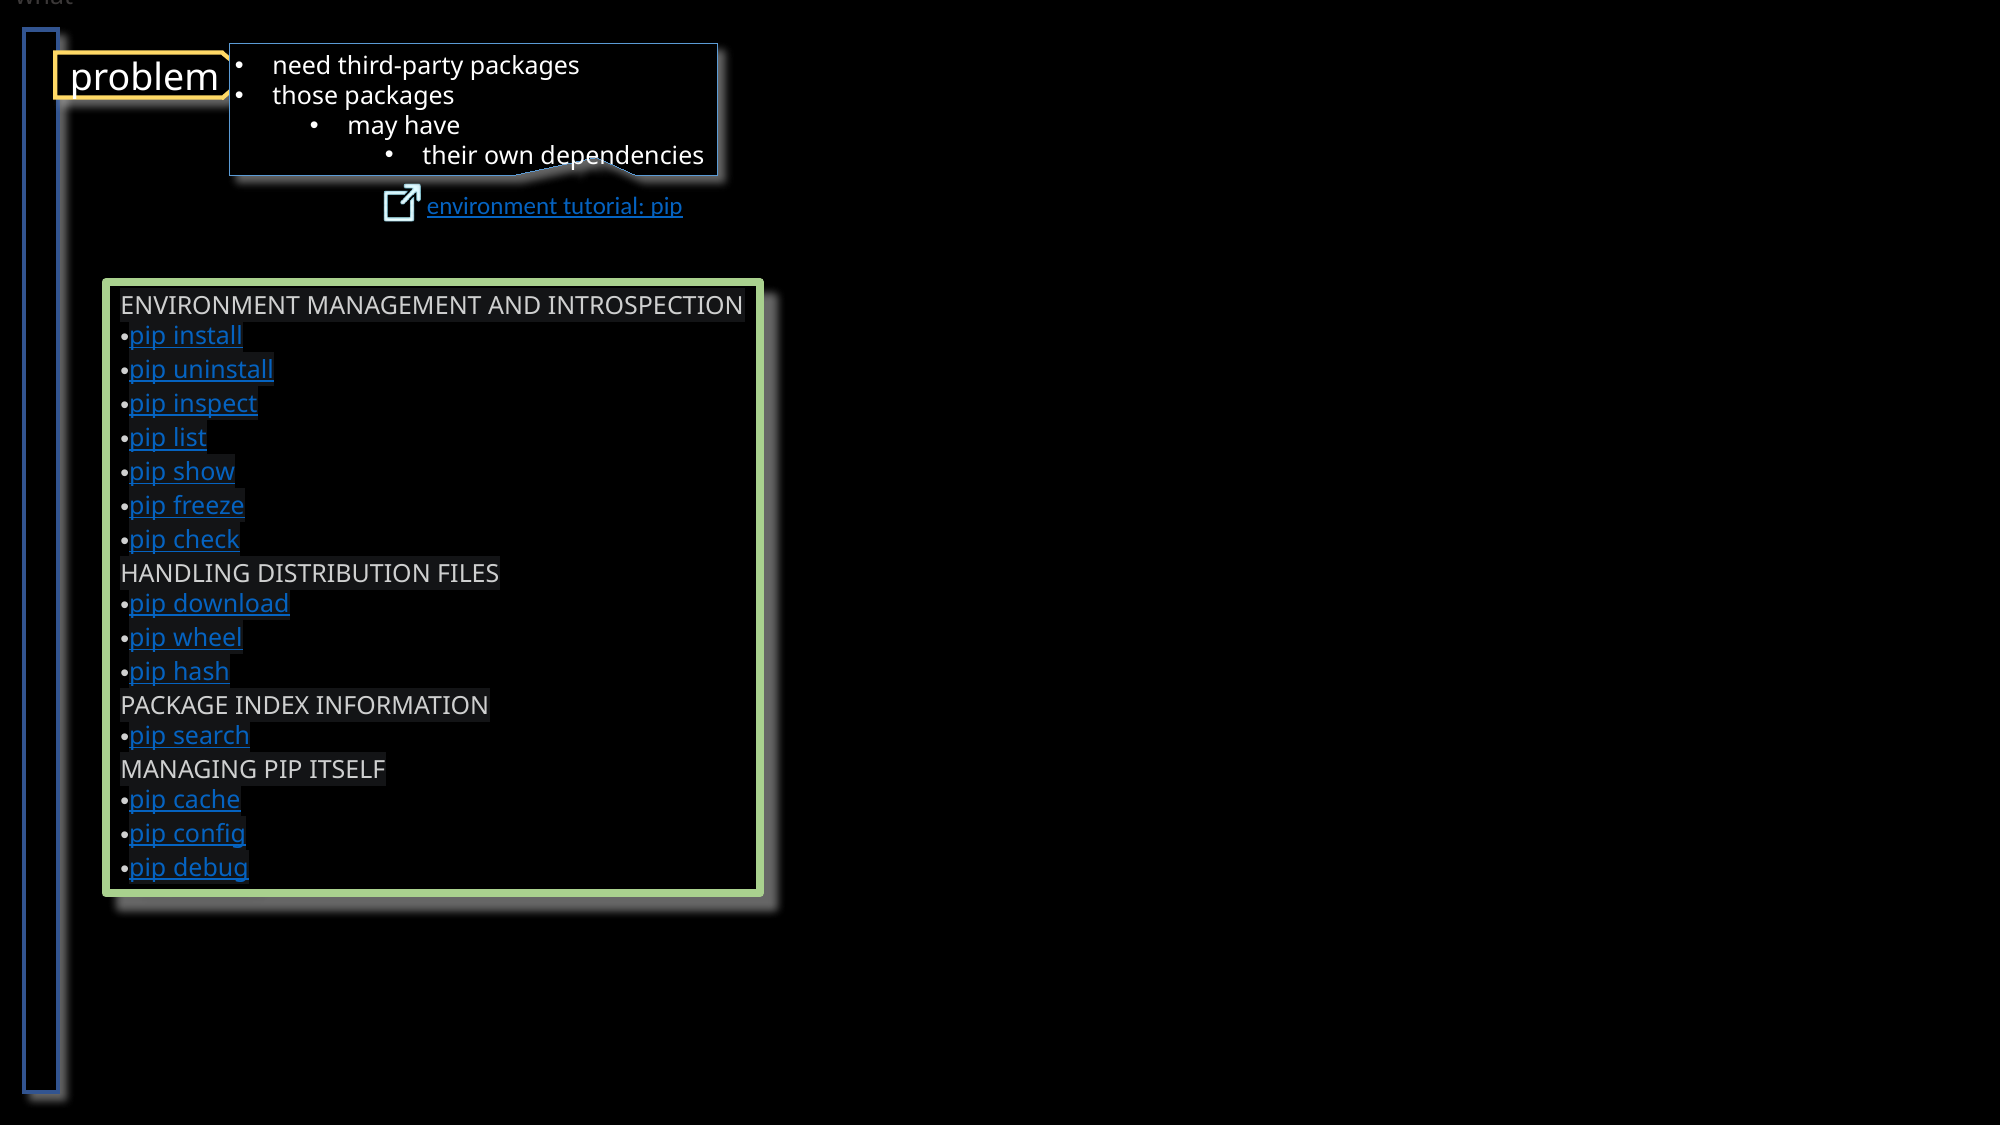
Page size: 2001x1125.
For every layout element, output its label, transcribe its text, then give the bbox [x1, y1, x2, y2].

text_box [23, 29, 58, 1093]
text_box need third-party packages those packages may have their own dependencies [229, 43, 718, 176]
title 2. what [0, 0, 106, 1125]
text_box ENVIRONMENT MANAGEMENT AND INTROSPECTION pip install pip uninstall pip inspect pip list pip show pip freeze pip check HANDLING DISTRIBUTION FILES pip download pip wheel pip hash PACKAGE INDEX INFORMATION pip search MANAGING PIP ITSELF pip cache pip config pip debug [105, 282, 760, 894]
picture [379, 179, 425, 226]
text_box problem [55, 52, 229, 98]
text_box problem [75, 72, 87, 88]
text_box environment tutorial: pip [412, 182, 699, 227]
